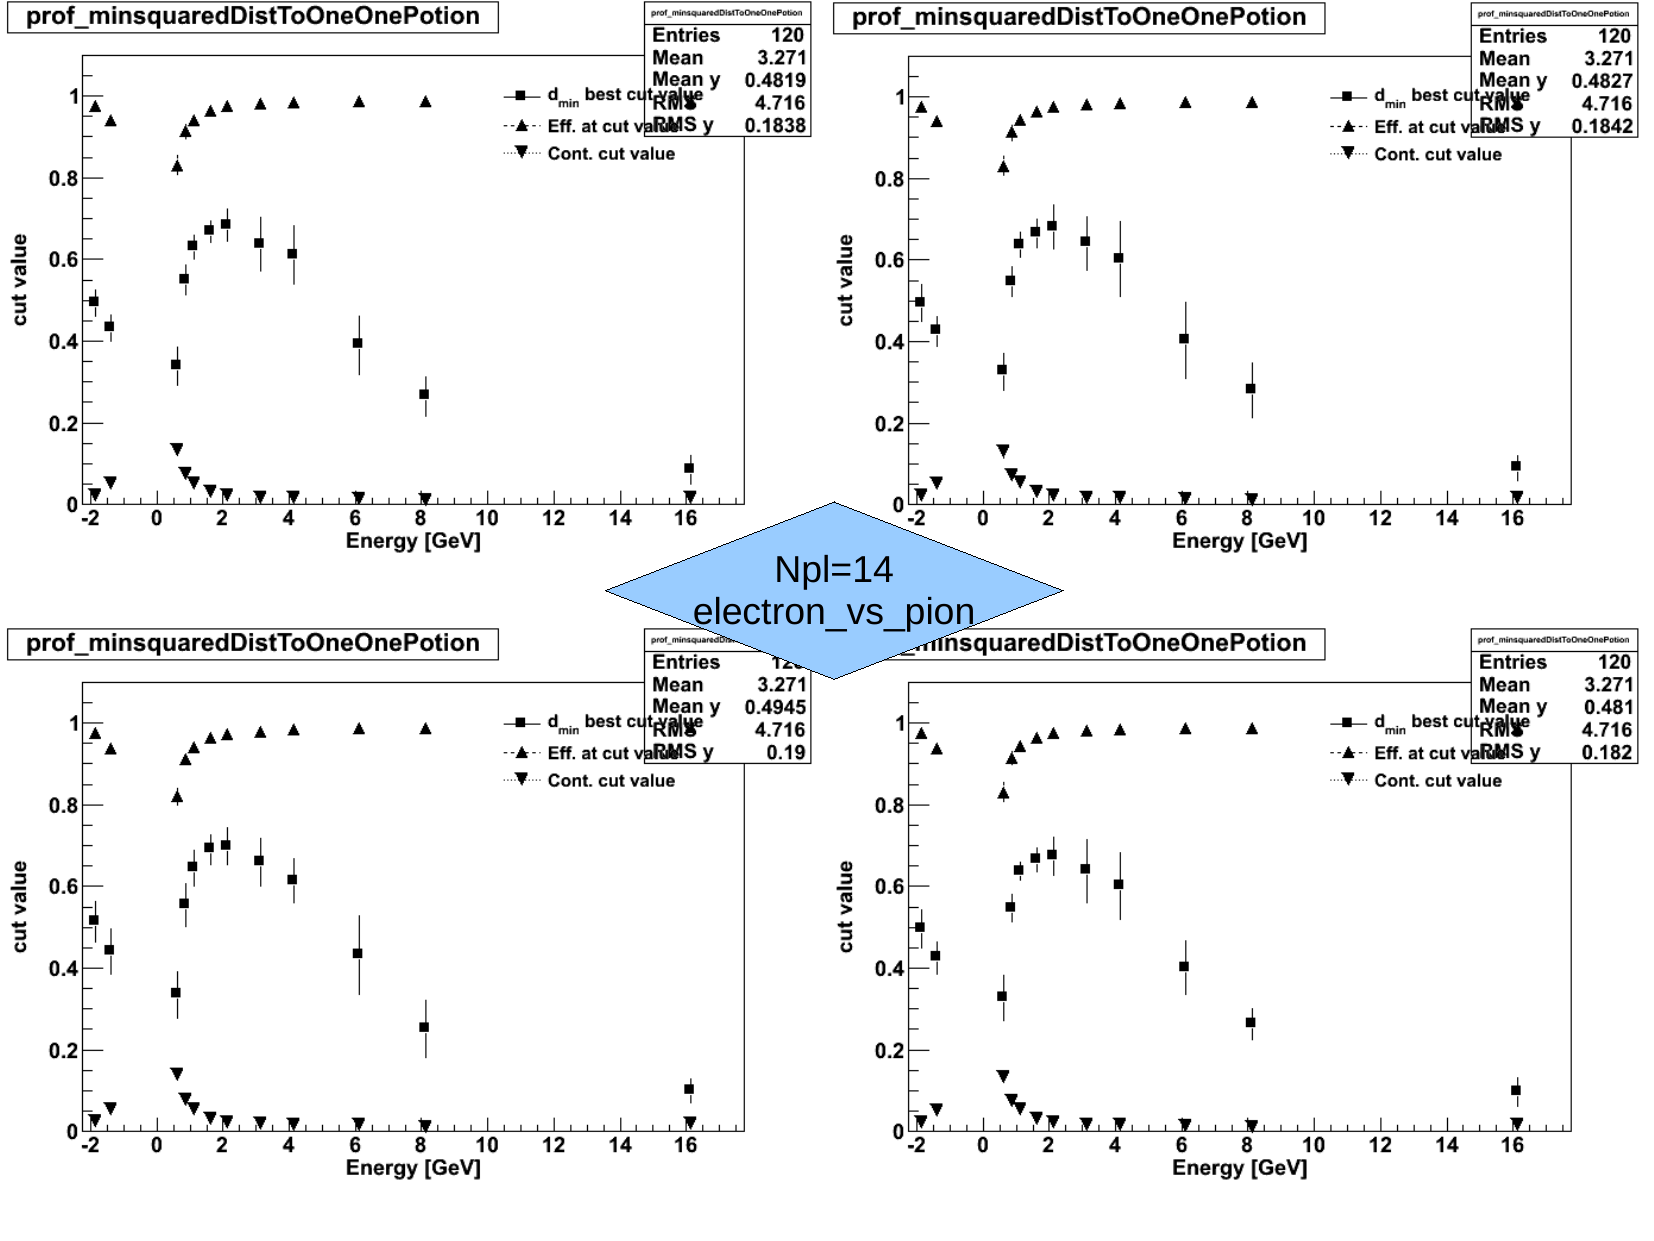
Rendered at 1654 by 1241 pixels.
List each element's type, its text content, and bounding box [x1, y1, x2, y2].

picture [0, 0, 1654, 562]
text_box Npl=14 electron_vs_pion [605, 501, 1064, 680]
picture [0, 626, 1654, 1188]
